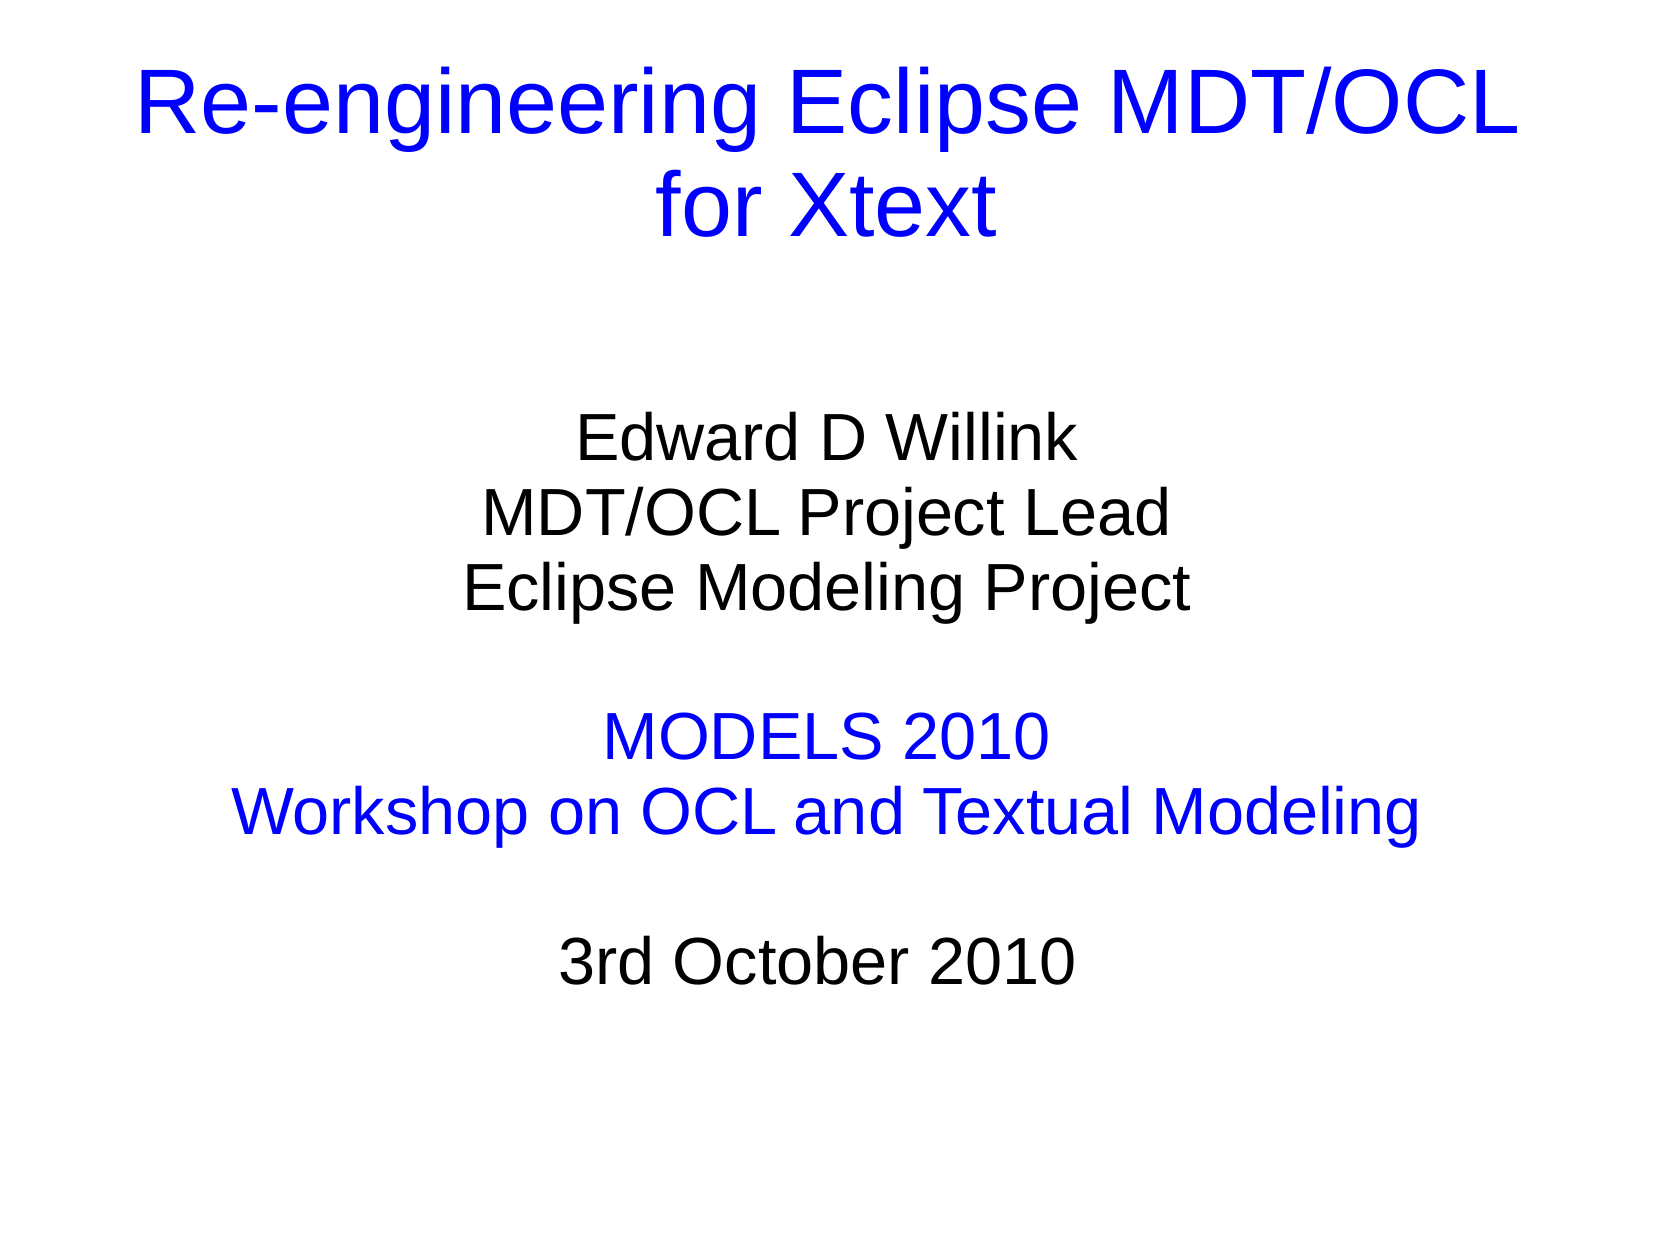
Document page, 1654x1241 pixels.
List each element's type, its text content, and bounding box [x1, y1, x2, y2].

title Re-engineering Eclipse MDT/OCL for Xtext [82, 50, 1571, 256]
subtitle Edward D Willink MDT/OCL Project Lead Eclipse Modeling Project MODELS 2010 Workshop on OCL and Textual Modeling 3rd October 2010 [82, 290, 1571, 1109]
